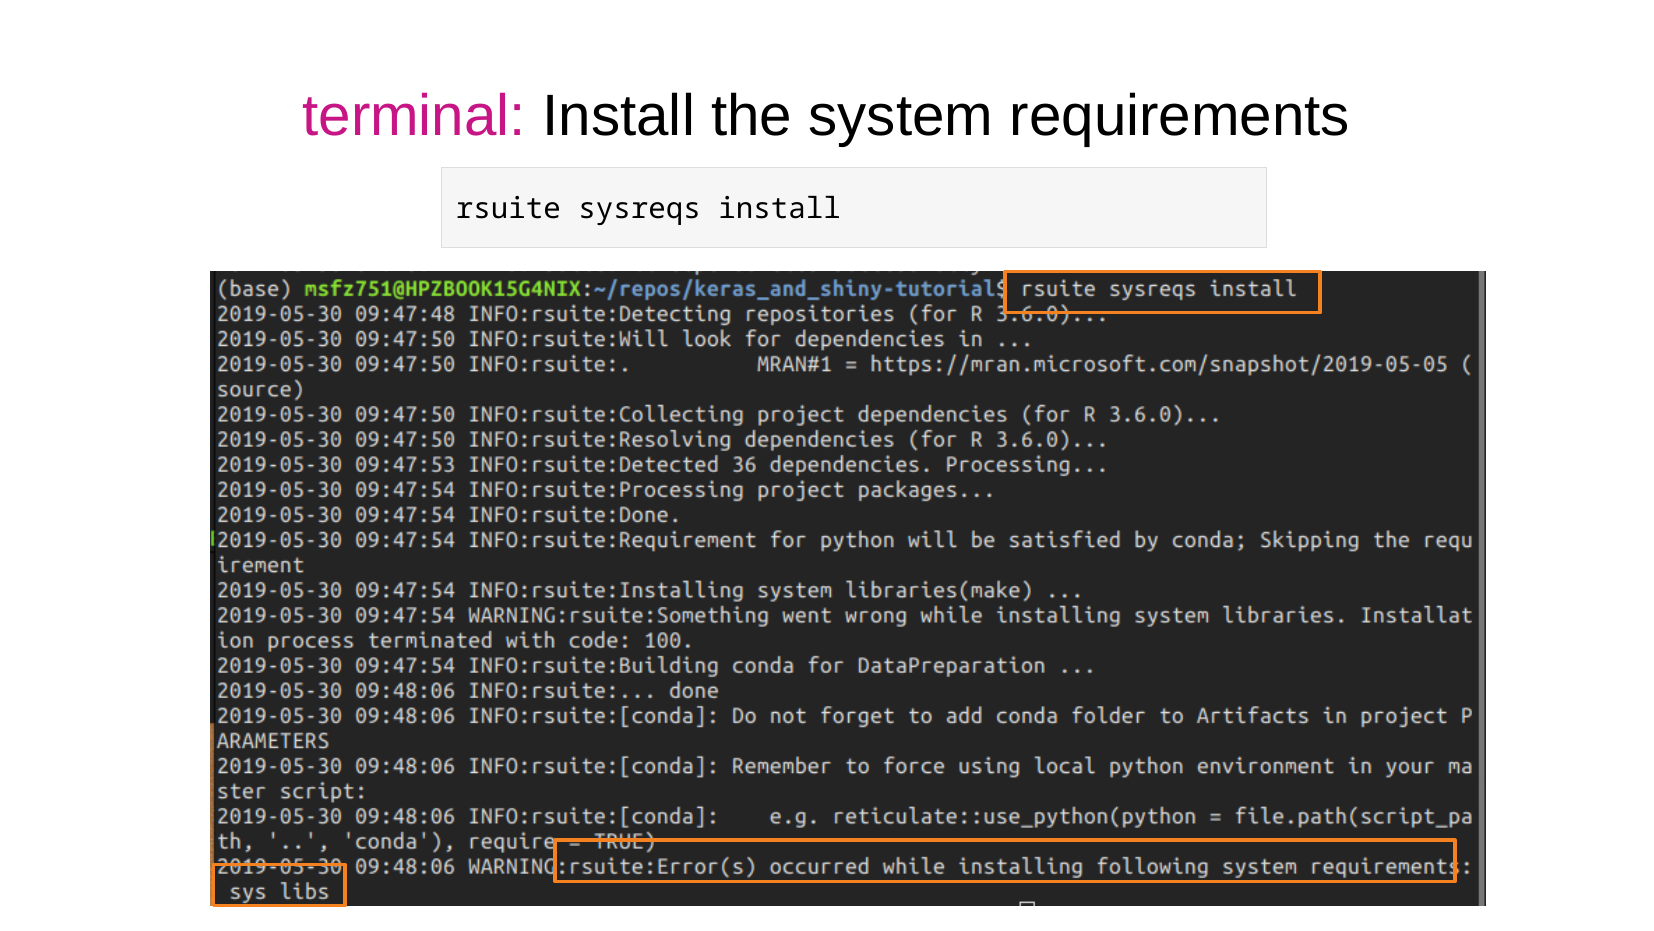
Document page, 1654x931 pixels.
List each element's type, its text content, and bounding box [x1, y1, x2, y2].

picture [210, 271, 1486, 906]
picture [215, 866, 343, 904]
text_box rsuite sysreqs install [441, 167, 1267, 248]
picture [1007, 273, 1318, 311]
title terminal: Install the system requirements [82, 37, 1571, 193]
